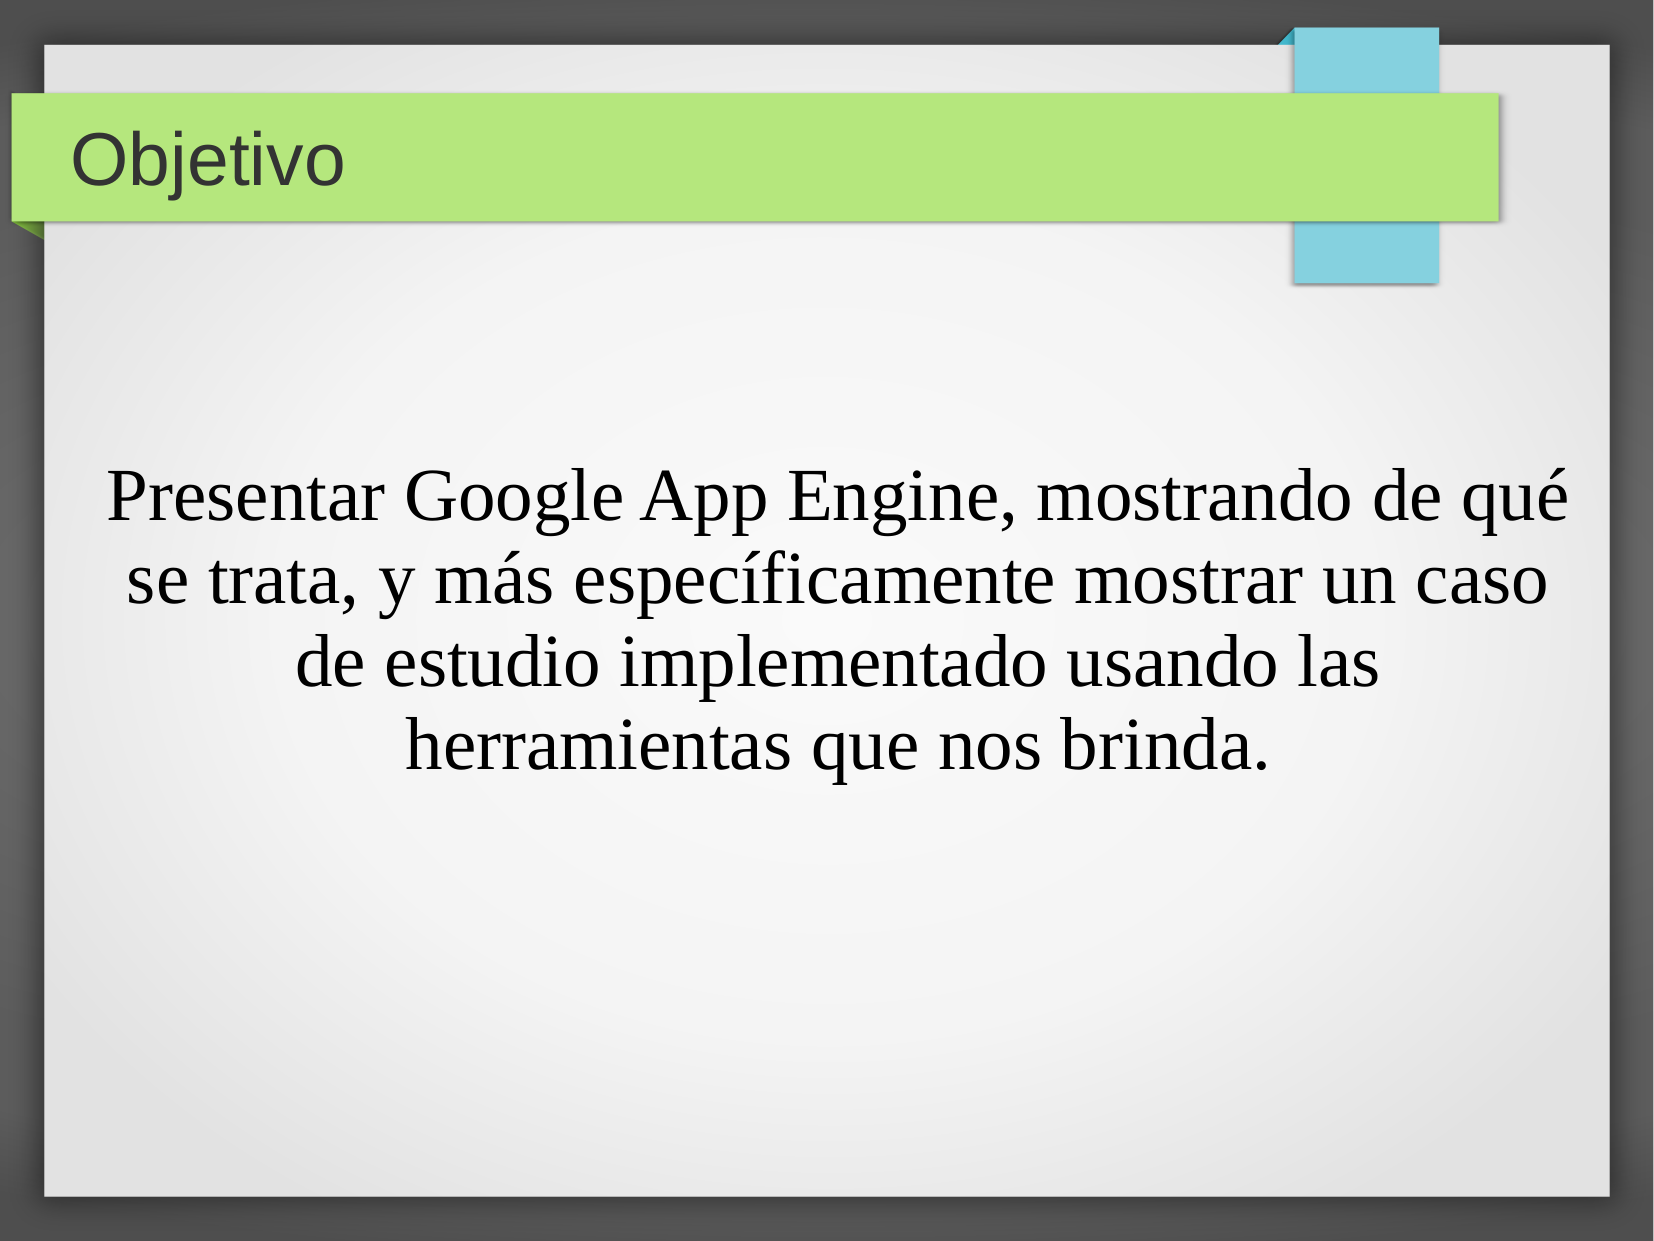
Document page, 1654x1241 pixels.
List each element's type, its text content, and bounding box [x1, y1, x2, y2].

text_box Presentar Google App Engine, mostrando de qué se trata, y más específicamente mostrar un caso de estudio implementado usando las herramientas que nos brinda. [94, 413, 1583, 827]
picture [0, 0, 1654, 1241]
title Objetivo [70, 106, 1229, 213]
